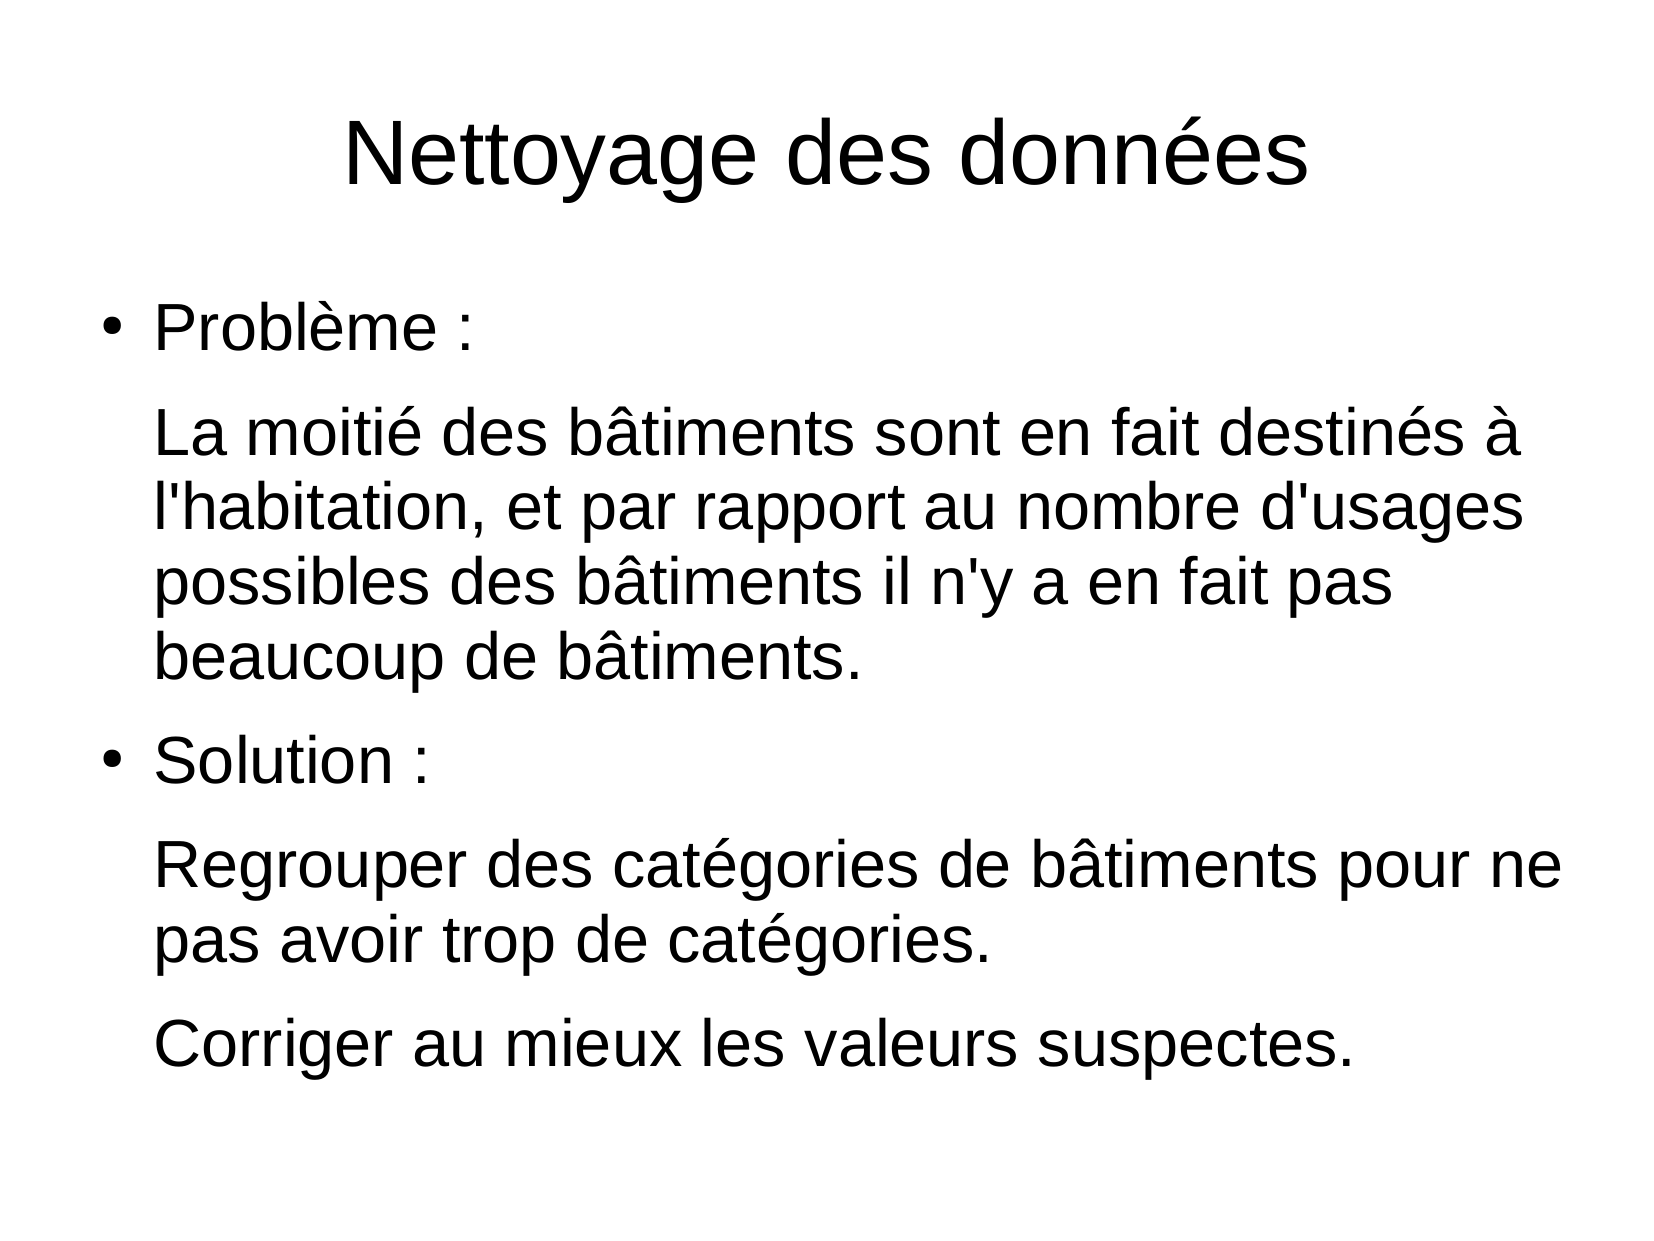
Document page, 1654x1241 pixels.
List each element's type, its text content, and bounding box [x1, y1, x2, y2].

title Nettoyage des données [82, 49, 1571, 257]
list Problème : La moitié des bâtiments sont en fait destinés à l'habitation, et par rapport au nombre d'usages possibles des bâtiments il n'y a en fait pas beaucoup de bâtiments. Solution : Regrouper des catégories de bâtiments pour ne pas avoir trop de catégories. Corriger au mieux les valeurs suspectes. [82, 290, 1571, 1109]
